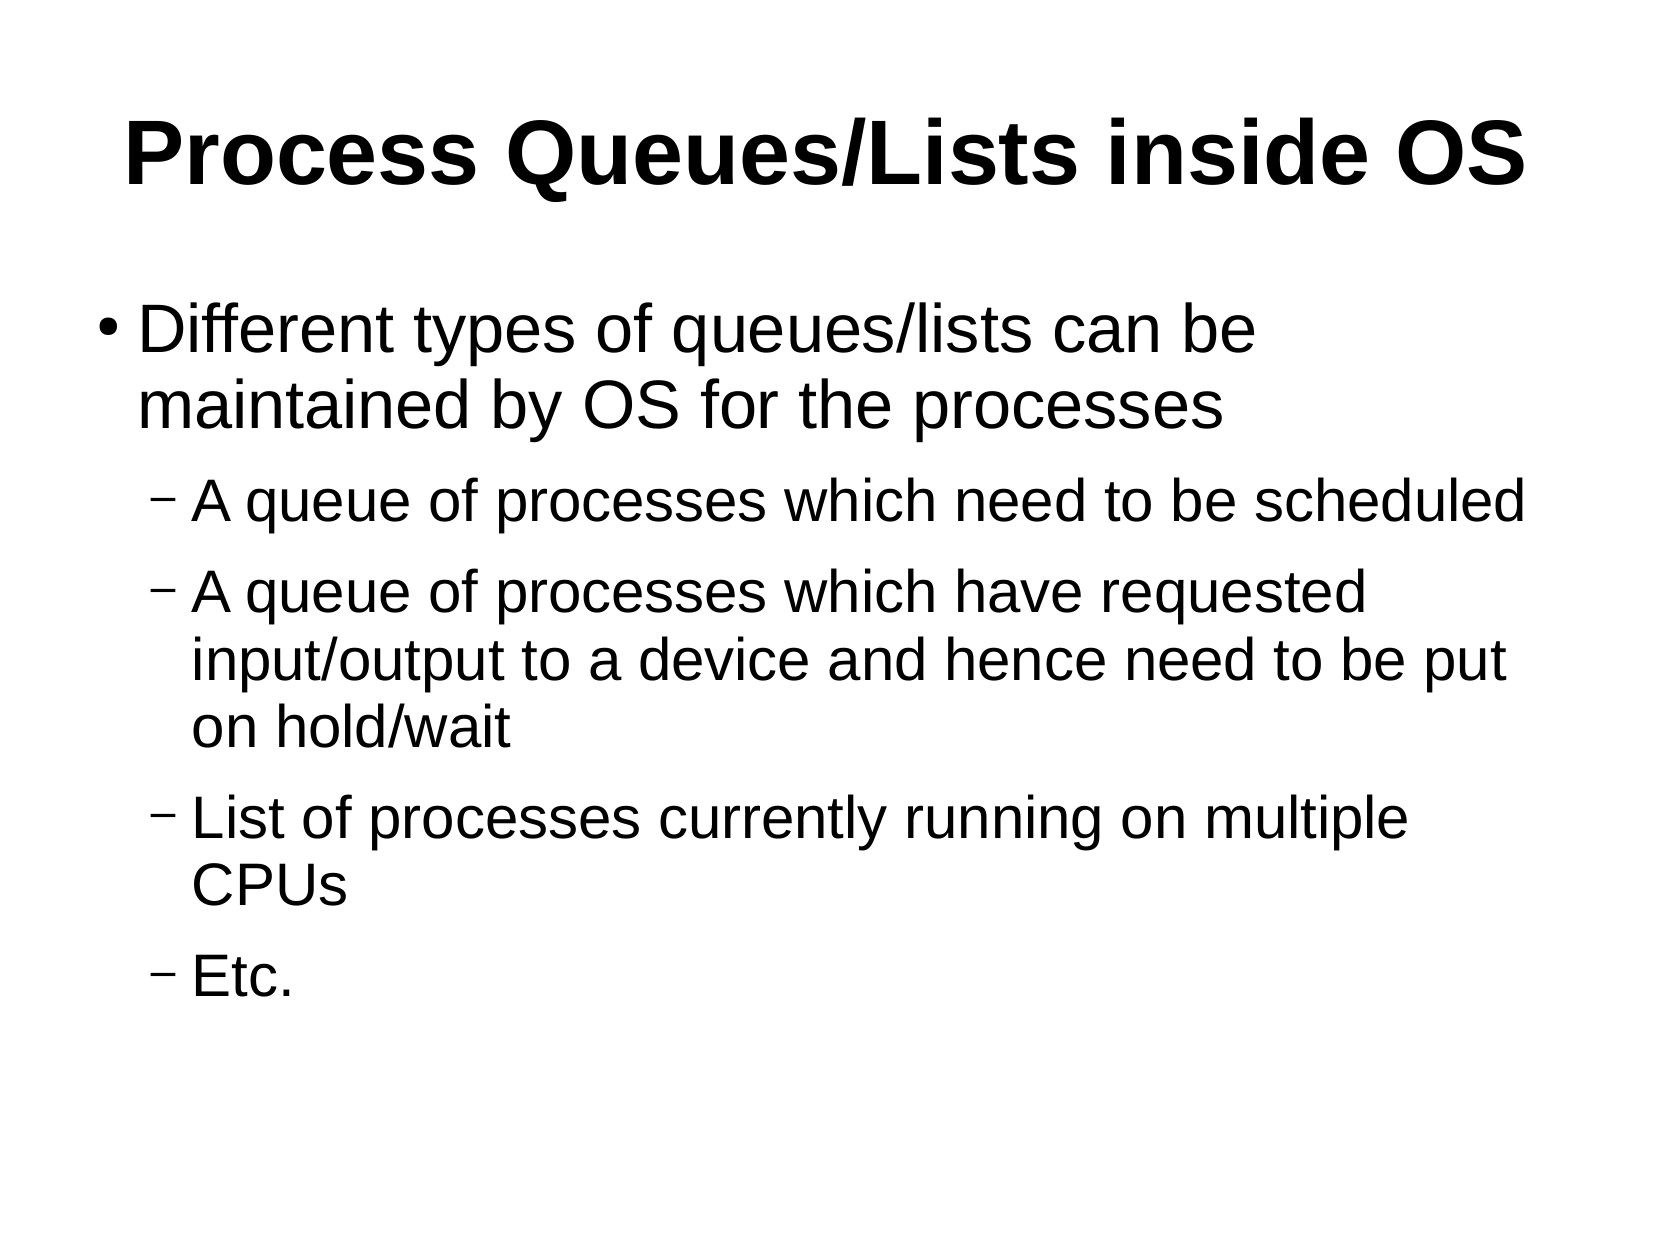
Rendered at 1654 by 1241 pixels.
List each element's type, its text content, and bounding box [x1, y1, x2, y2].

title Process Queues/Lists inside OS [82, 16, 1571, 290]
list Different types of queues/lists can be maintained by OS for the processes A queue of processes which need to be scheduled A queue of processes which have requested input/output to a device and hence need to be put on hold/wait List of processes currently running on multiple CPUs Etc. [82, 290, 1571, 1010]
